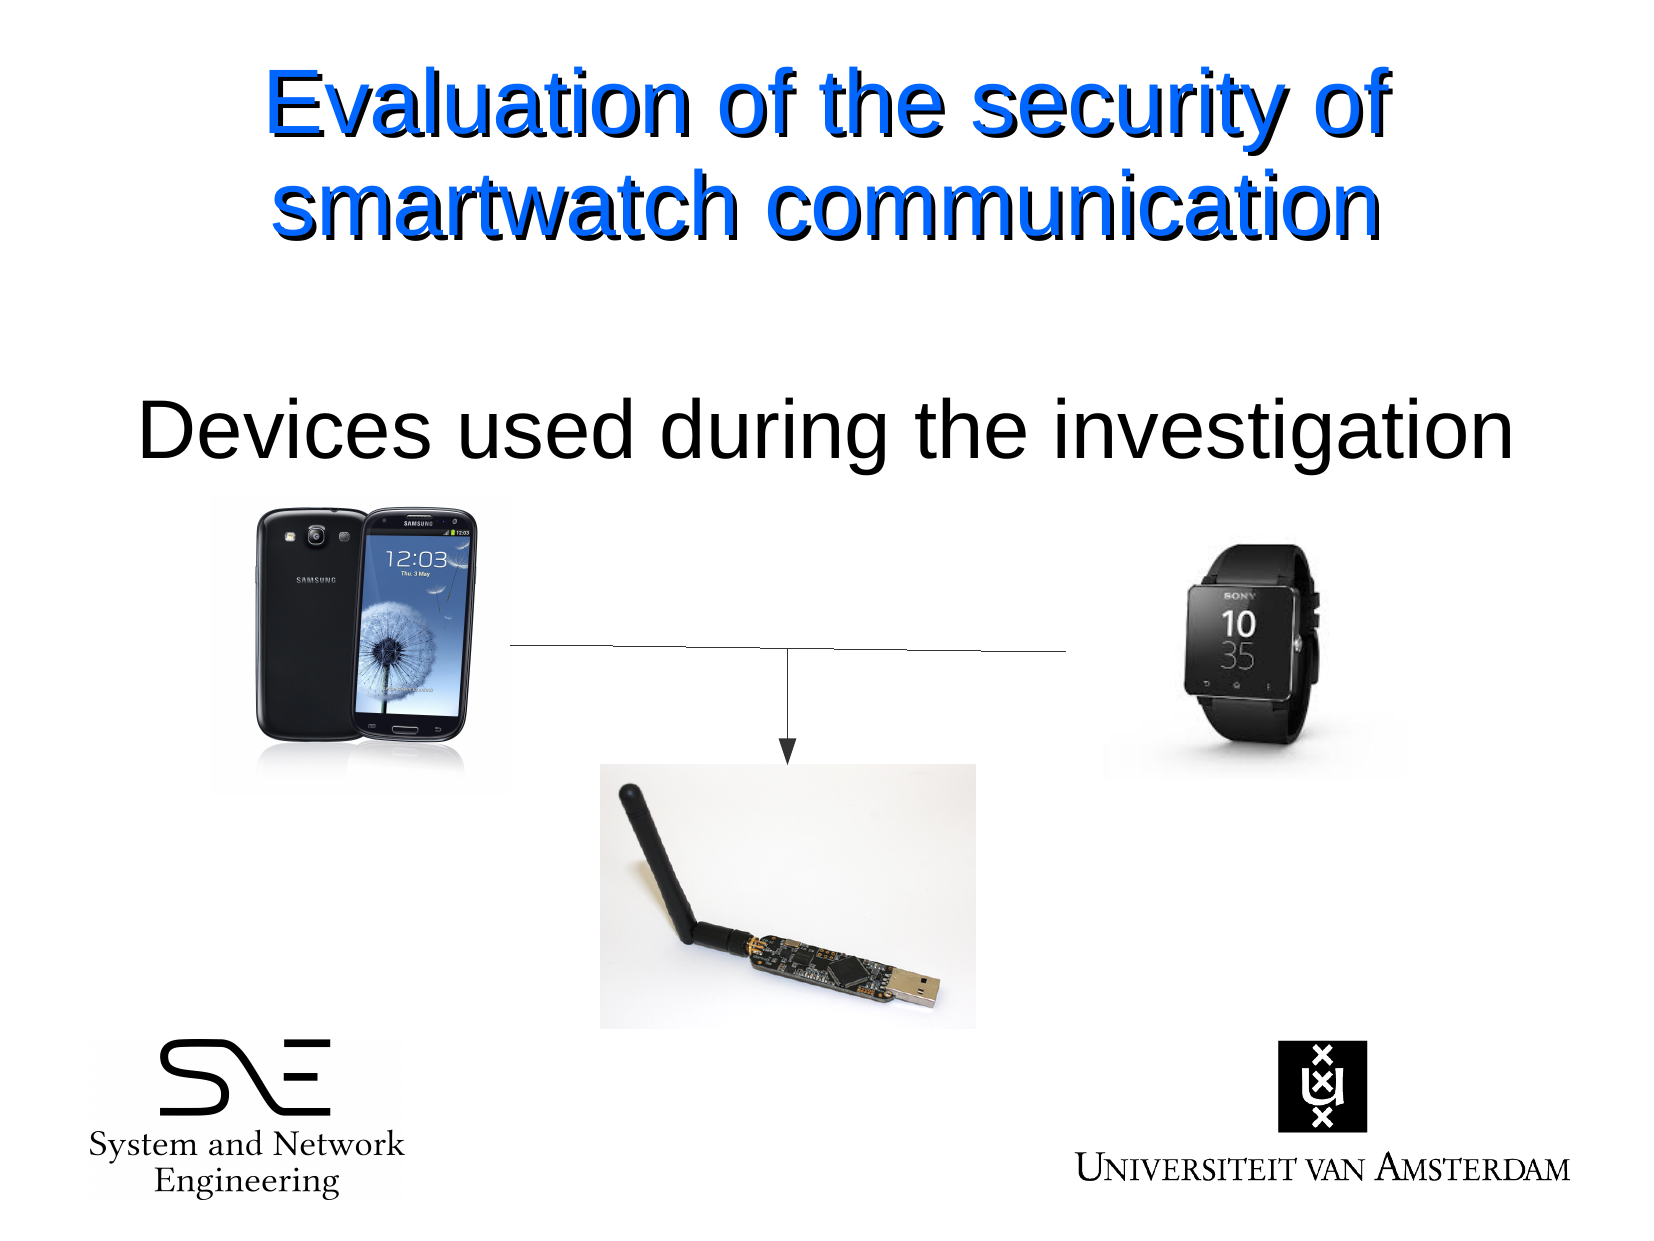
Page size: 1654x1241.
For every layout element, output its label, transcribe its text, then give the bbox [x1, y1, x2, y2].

picture [600, 764, 976, 1029]
picture [1068, 1034, 1576, 1187]
title Evaluation of the security of smartwatch communication [82, 49, 1571, 257]
picture [210, 494, 511, 796]
subtitle Devices used during the investigation [82, 290, 1571, 1010]
picture [1065, 524, 1441, 779]
picture [90, 1039, 405, 1201]
